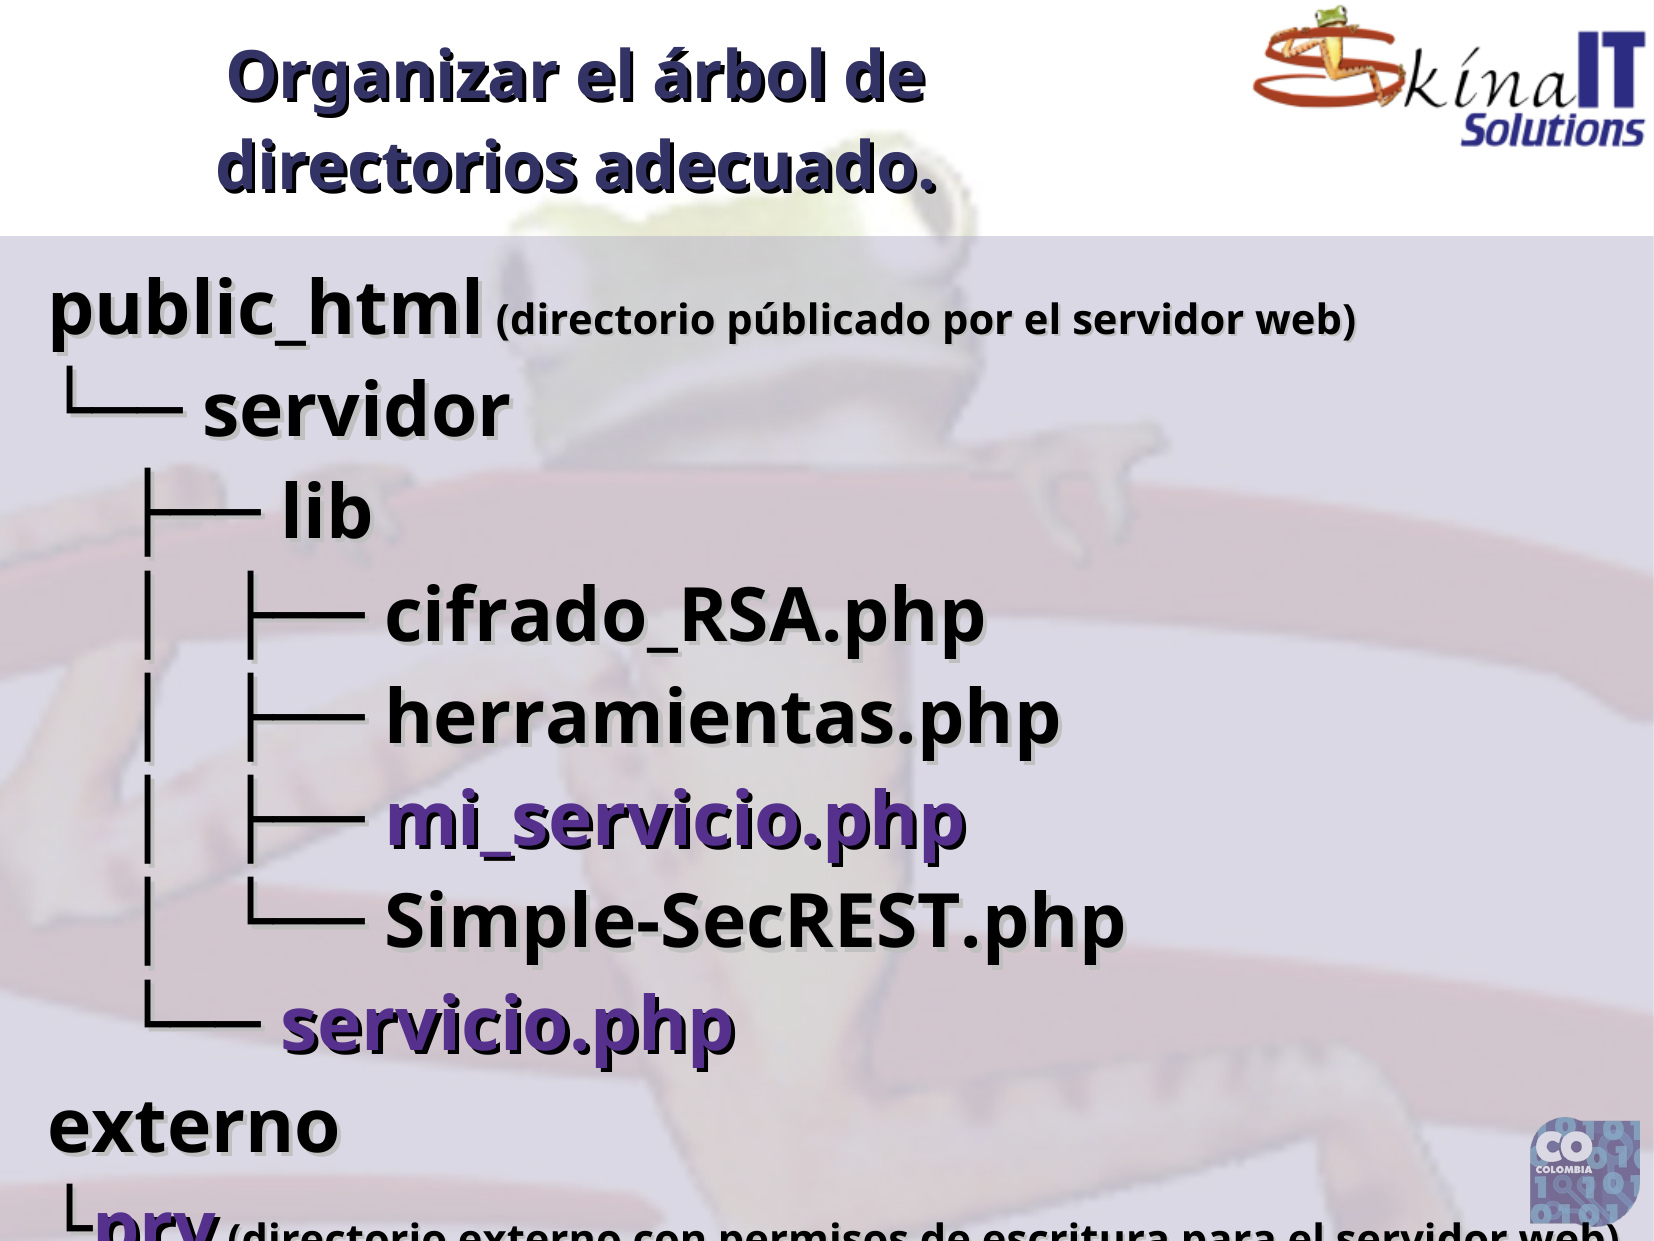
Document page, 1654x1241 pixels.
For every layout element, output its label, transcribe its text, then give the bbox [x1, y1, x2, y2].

title Organizar el árbol de directorios adecuado. [0, 0, 1152, 236]
list public_html (directorio públicado por el servidor web) └── servidor ├── lib │ ├── cifrado_RSA.php │ ├── herramientas.php │ ├── mi_servicio.php │ └── Simple-SecREST.php └── servicio.php externo └prv (directorio externo con permisos de escritura para el servidor web) [0, 236, 1654, 1241]
picture [1152, 0, 1654, 236]
